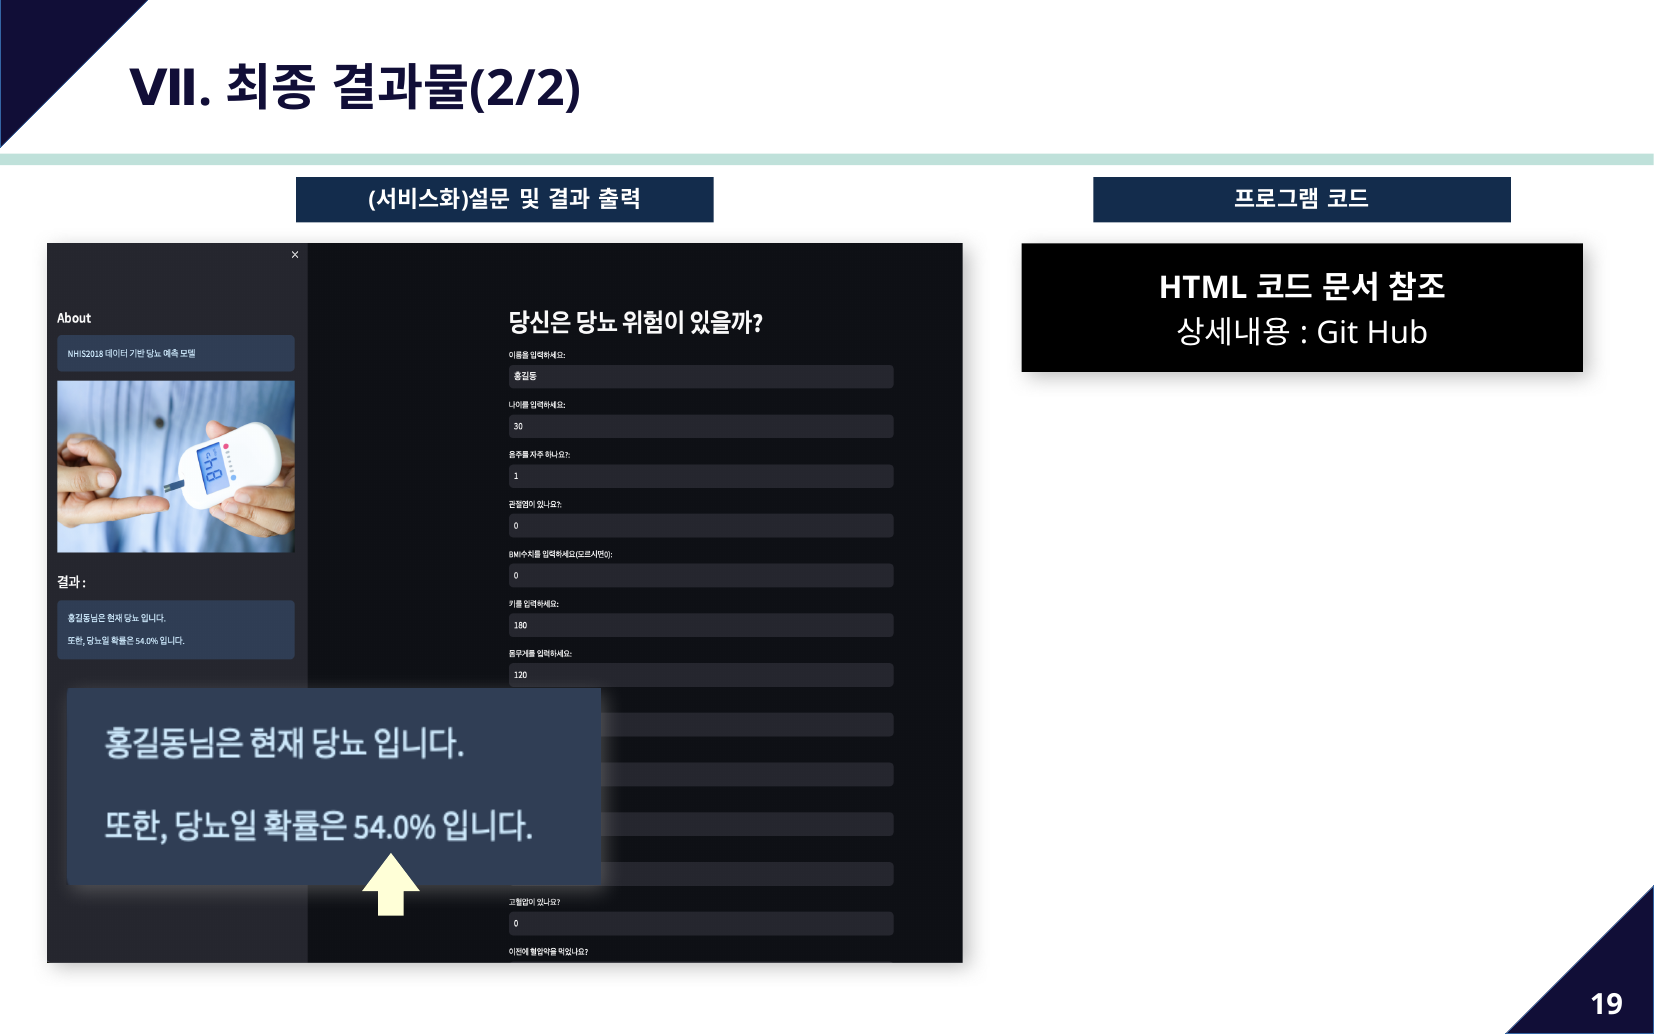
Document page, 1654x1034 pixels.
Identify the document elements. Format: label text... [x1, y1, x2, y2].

text_box 프로그램 코드 [1093, 177, 1511, 223]
text_box HTML 코드 문서 참조 상세내용 : Git Hub [1021, 243, 1583, 372]
picture [47, 243, 963, 963]
title Ⅶ. 최종 결과물(2/2) [129, 41, 1618, 148]
text_box [362, 852, 420, 916]
text_box (서비스화)설문 및 결과 출력 [296, 177, 714, 223]
text_box <숫자> [1556, 981, 1654, 1025]
